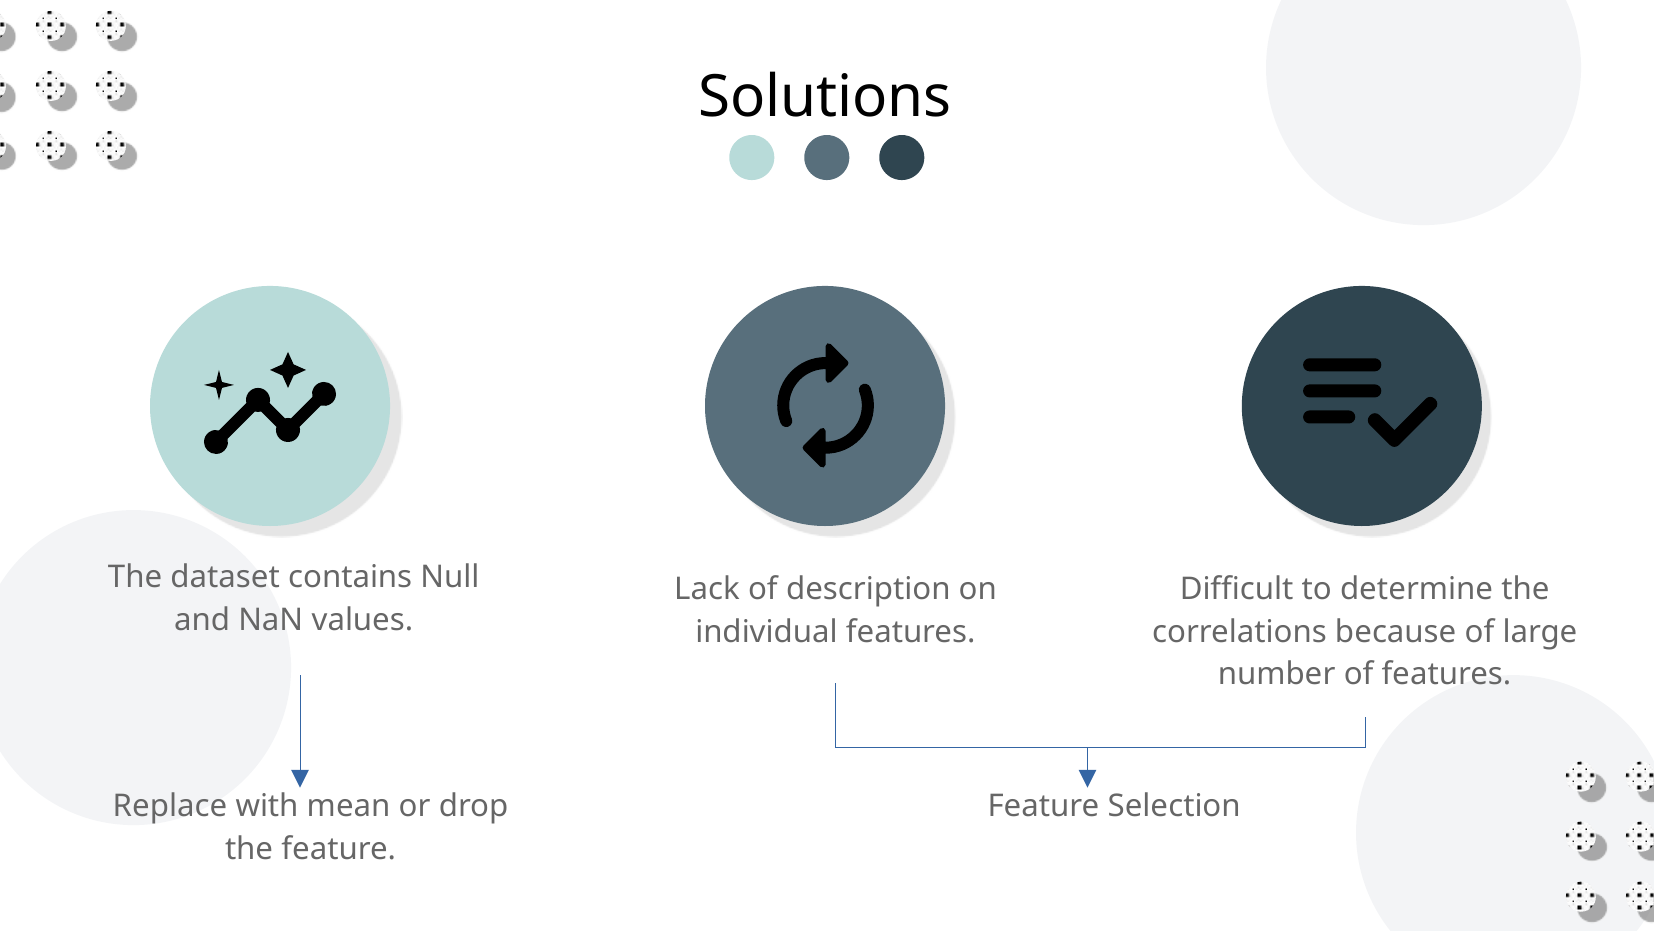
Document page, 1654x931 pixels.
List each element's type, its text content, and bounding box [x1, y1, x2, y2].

text_box [729, 135, 775, 181]
text_box [705, 285, 946, 527]
picture [0, 133, 7, 159]
picture [1625, 761, 1654, 792]
picture [95, 130, 127, 161]
picture [1565, 821, 1596, 852]
picture [195, 330, 346, 481]
text_box [804, 135, 850, 181]
text_box Difficult to determine the correlations because of large number of features. [1136, 558, 1594, 718]
picture [1286, 315, 1450, 479]
picture [0, 74, 6, 99]
picture [95, 70, 126, 101]
text_box Replace with mean or drop the feature. [75, 776, 547, 901]
text_box The dataset contains Null and NaN values. [62, 546, 526, 672]
text_box [1241, 285, 1482, 527]
picture [35, 10, 66, 41]
picture [95, 10, 126, 41]
text_box Feature Selection [878, 776, 1351, 901]
text_box [150, 285, 391, 527]
picture [1565, 761, 1596, 792]
picture [1625, 821, 1654, 852]
picture [35, 70, 66, 101]
picture [35, 130, 67, 161]
picture [1565, 881, 1596, 912]
picture [1625, 881, 1654, 912]
text_box Lack of description on individual features. [600, 558, 1072, 684]
text_box Solutions [420, 46, 1231, 144]
picture [750, 329, 902, 481]
picture [0, 13, 6, 38]
text_box [879, 135, 925, 181]
